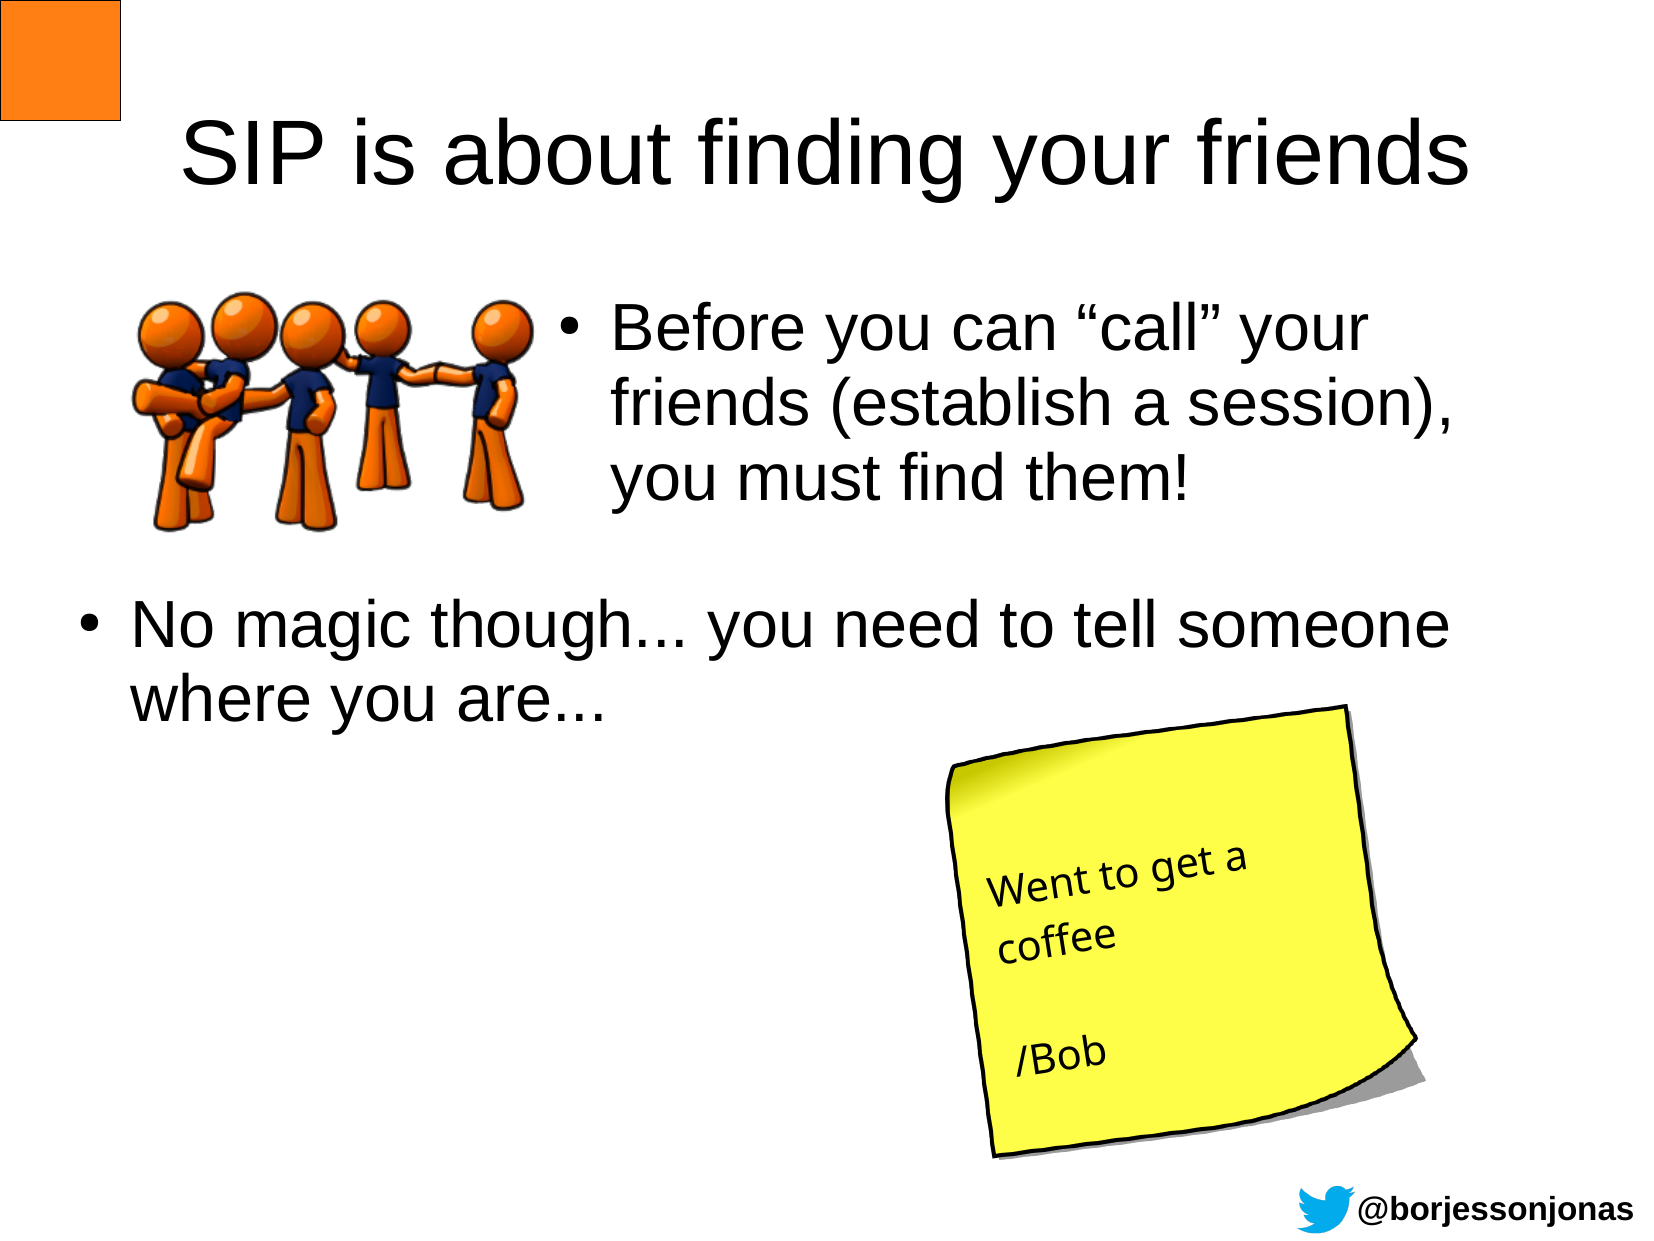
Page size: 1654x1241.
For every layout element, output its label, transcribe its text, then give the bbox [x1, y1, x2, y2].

text_box Went to get a coffee /Bob [967, 797, 1411, 1141]
list Before you can “call” your friends (establish a session), you must find them! [541, 290, 1571, 556]
title SIP is about finding your friends [82, 49, 1571, 257]
picture [117, 269, 541, 572]
picture [945, 704, 1426, 1241]
text_box No magic though... you need to tell someone where you are... [60, 586, 1546, 751]
